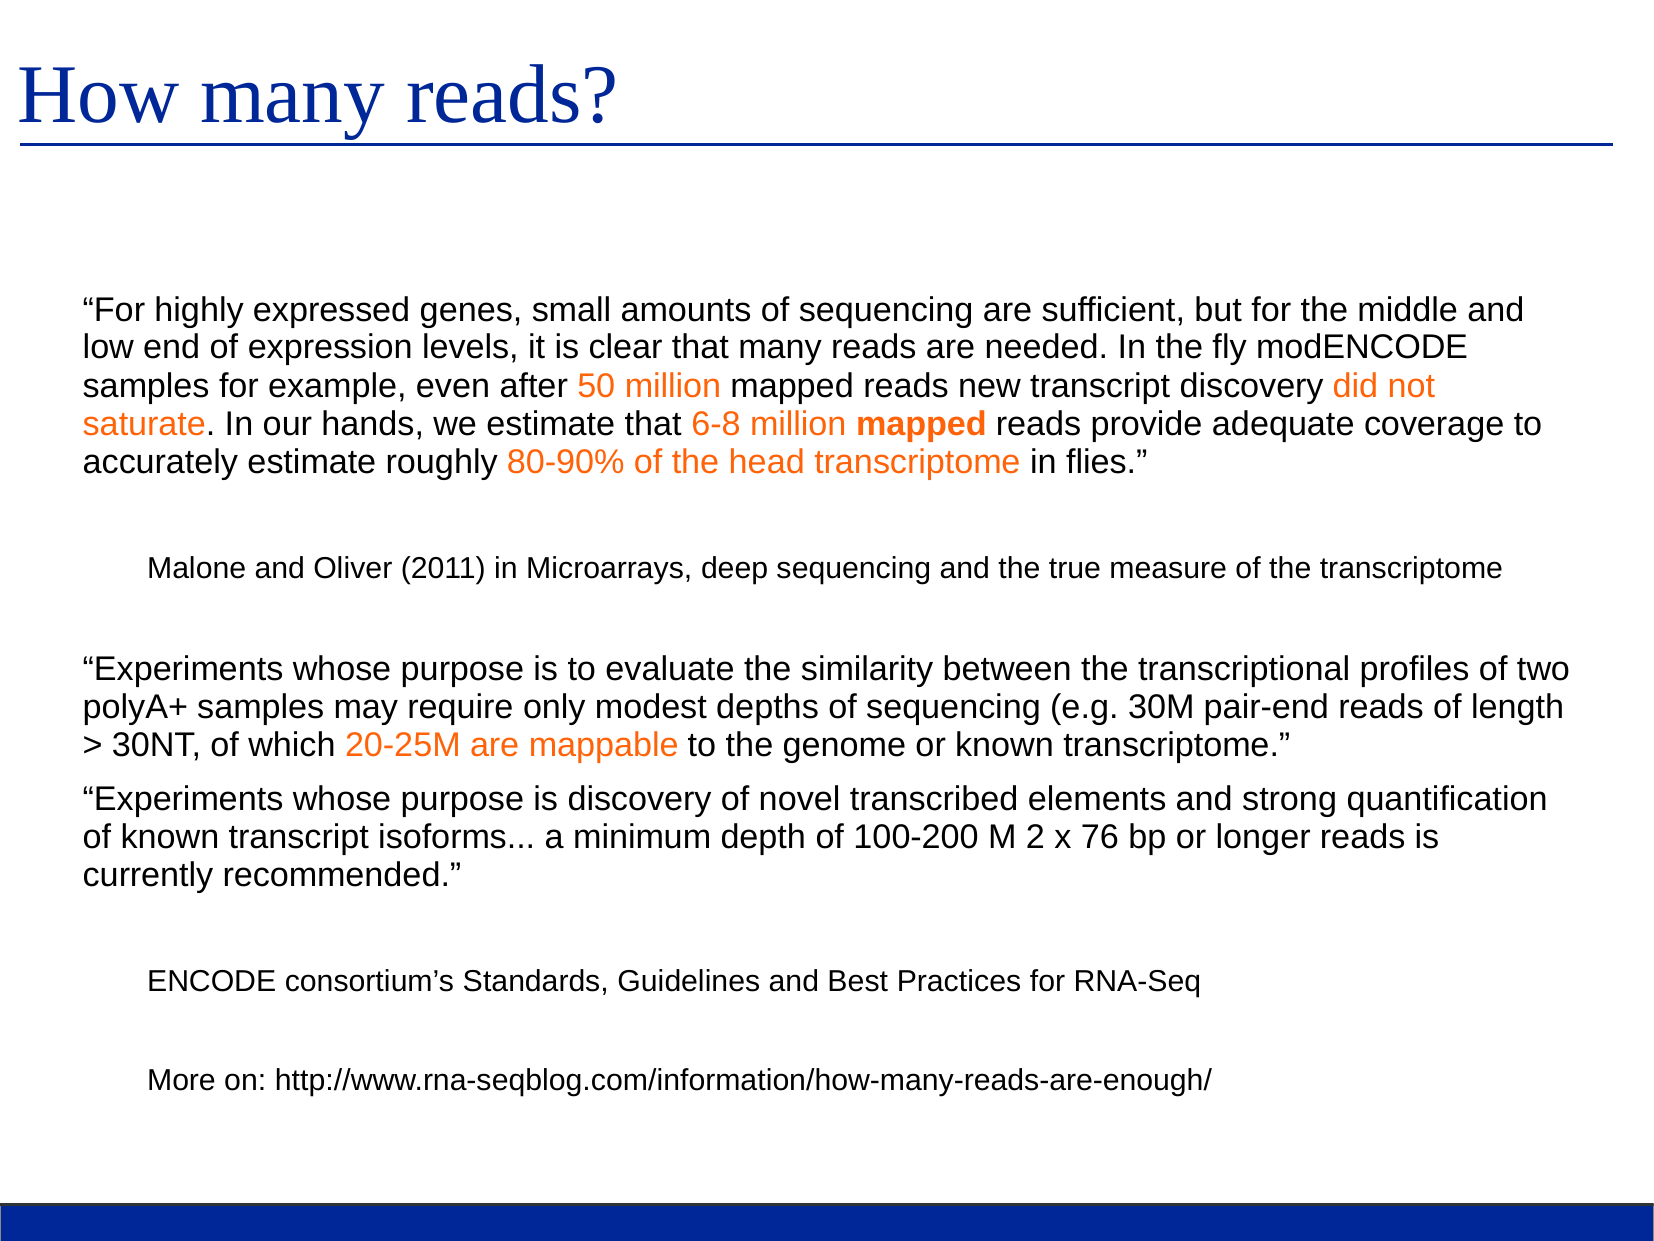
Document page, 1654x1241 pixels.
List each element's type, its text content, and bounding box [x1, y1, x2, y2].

title How many reads? [17, 0, 1589, 198]
list “For highly expressed genes, small amounts of sequencing are sufficient, but for the middle and low end of expression levels, it is clear that many reads are needed. In the fly modENCODE samples for example, even after 50 million mapped reads new transcript discovery did not saturate. In our hands, we estimate that 6-8 million mapped reads provide adequate coverage to accurately estimate roughly 80-90% of the head transcriptome in flies.” Malone and Oliver (2011) in Microarrays, deep sequencing and the true measure of the transcriptome “Experiments whose purpose is to evaluate the similarity between the transcriptional profiles of two polyA+ samples may require only modest depths of sequencing (e.g. 30M pair-end reads of length > 30NT, of which 20-25M are mappable to the genome or known transcriptome.” “Experiments whose purpose is discovery of novel transcribed elements and strong quantification of known transcript isoforms... a minimum depth of 100-200 M 2 x 76 bp or longer reads is currently recommended.” ENCODE consortium’s Standards, Guidelines and Best Practices for RNA-Seq More on: http://www.rna-seqblog.com/information/how-many-reads-are-enough/ [82, 290, 1571, 1109]
